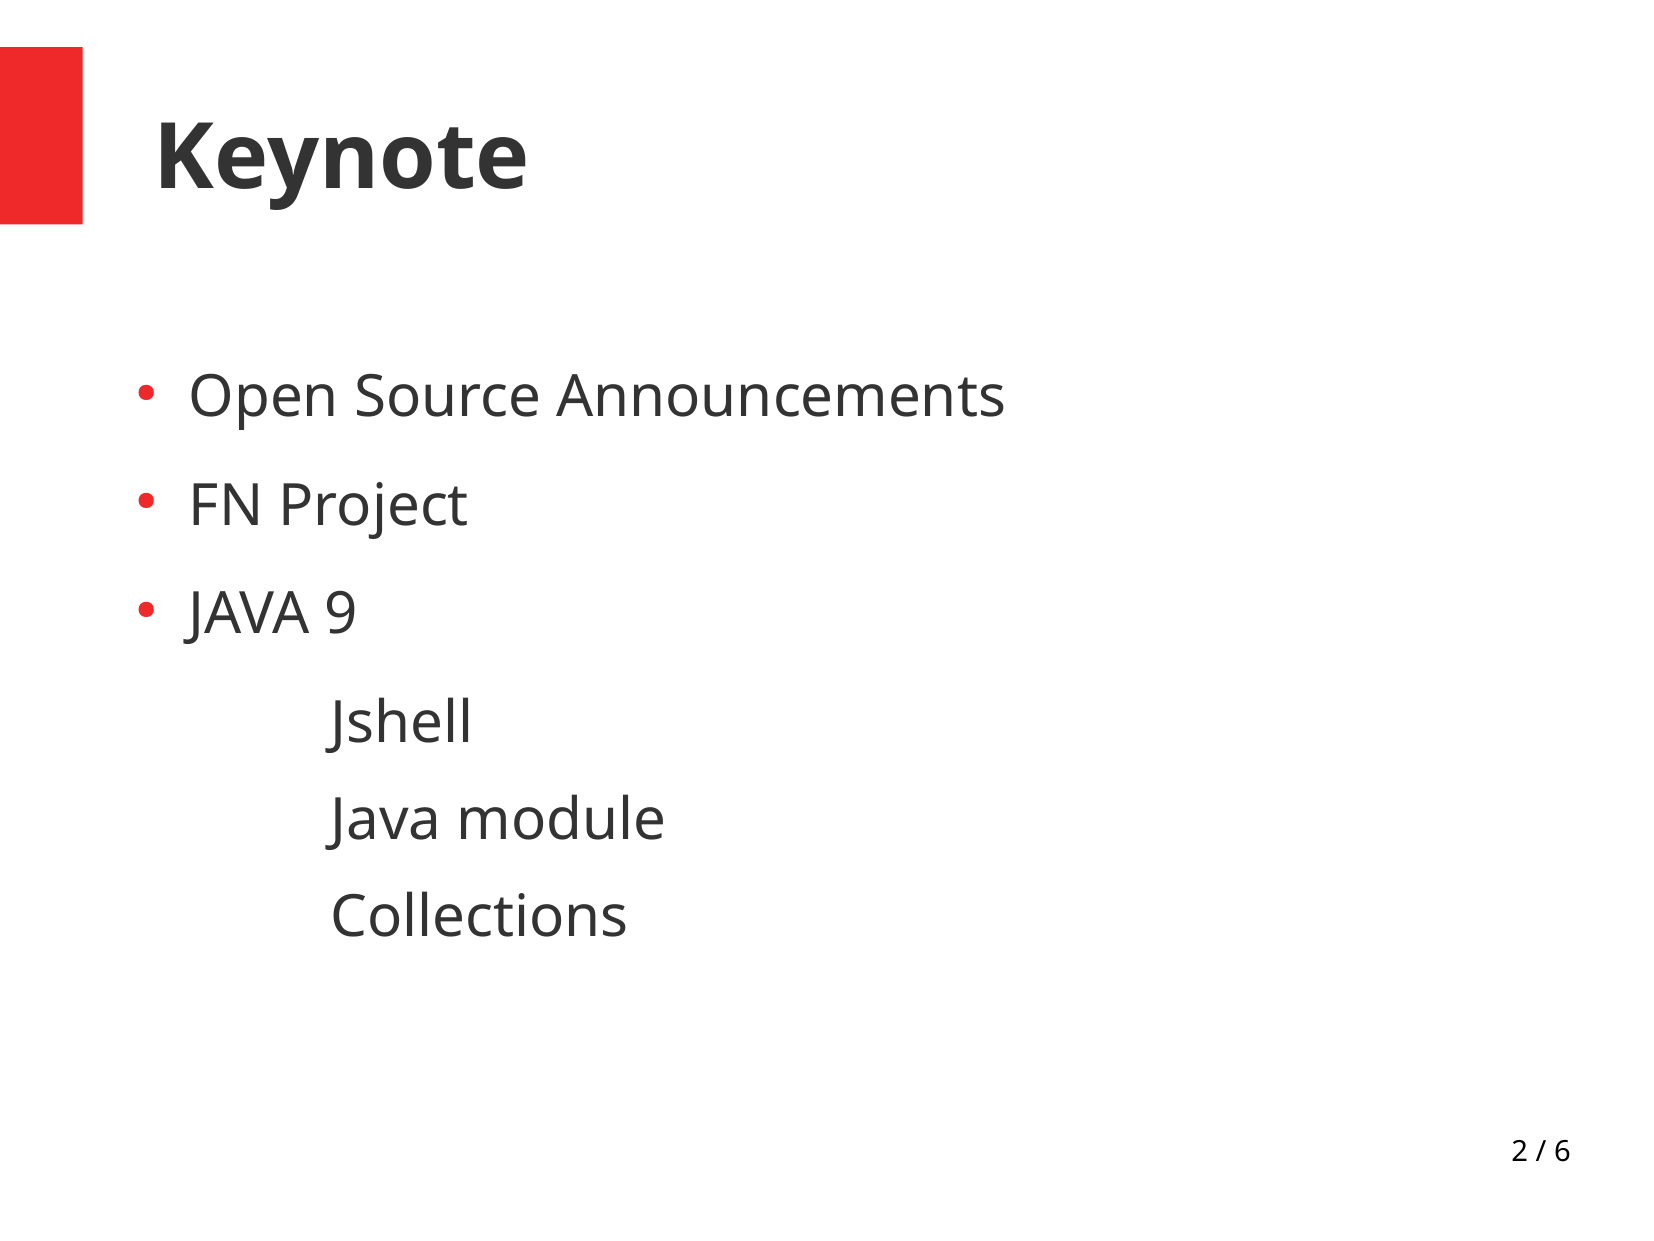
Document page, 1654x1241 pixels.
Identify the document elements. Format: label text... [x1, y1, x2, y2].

list Open Source Announcements FN Project JAVA 9 Jshell Java module Collections [118, 354, 1536, 1074]
title Keynote [118, 49, 1571, 257]
